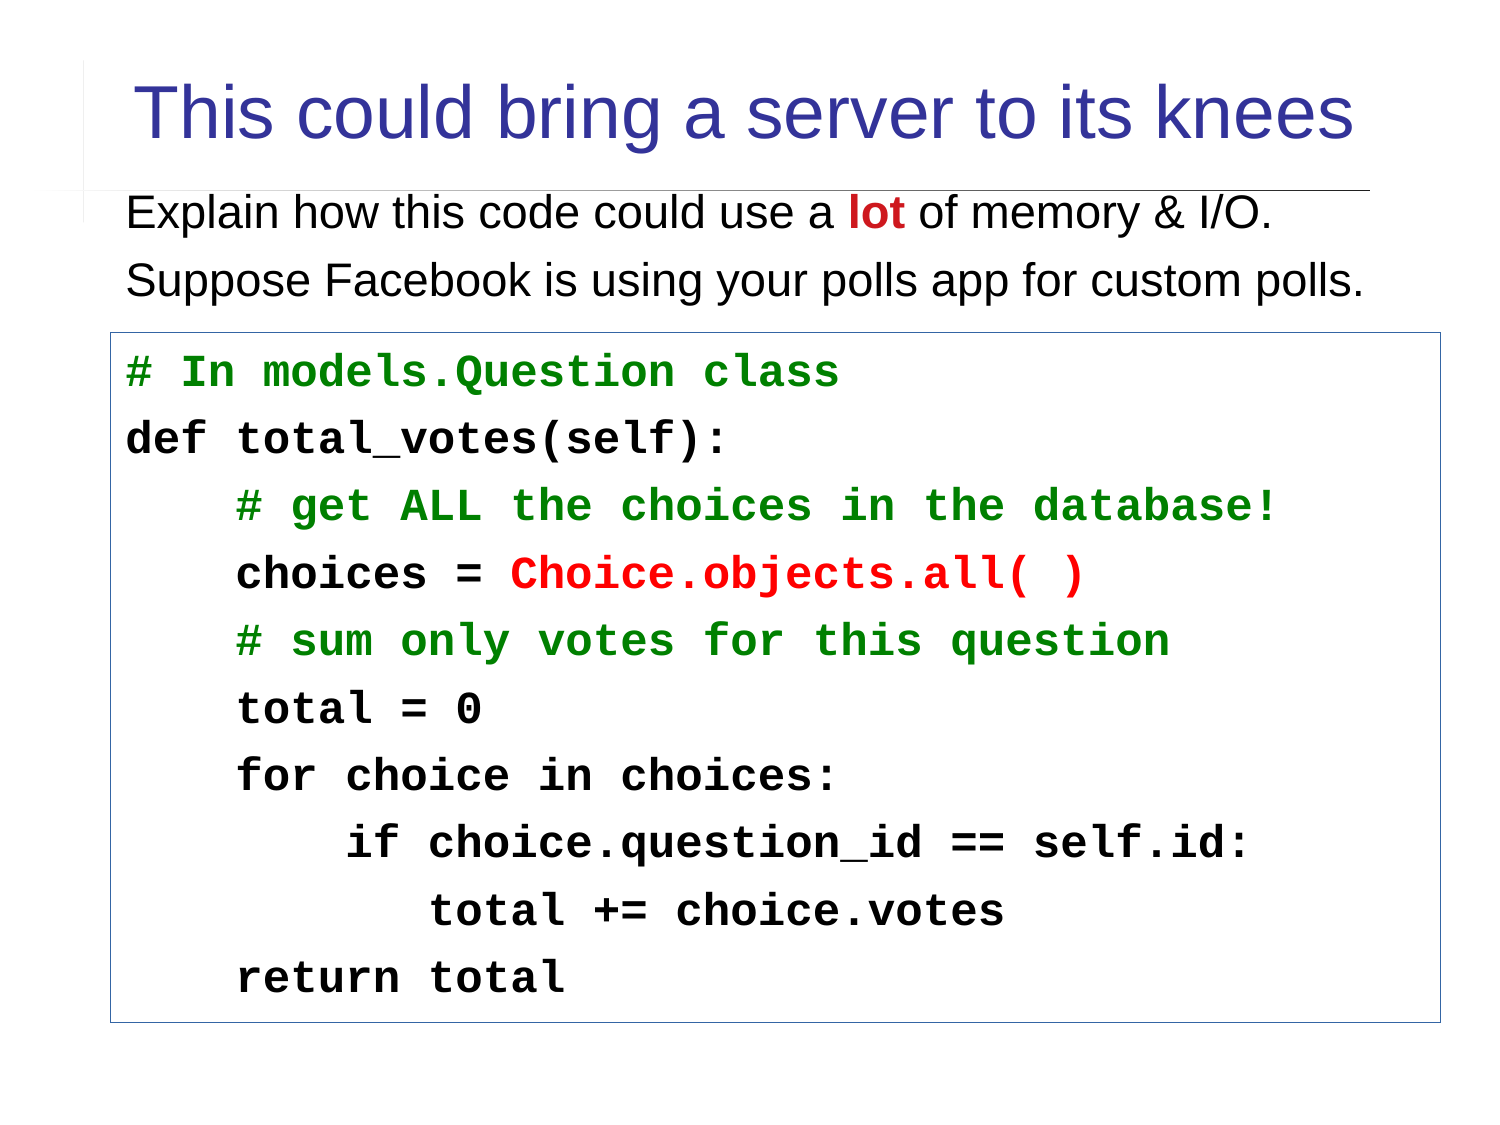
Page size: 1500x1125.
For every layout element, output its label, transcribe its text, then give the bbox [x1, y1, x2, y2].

list # In models.Question class def total_votes(self): # get ALL the choices in the database! choices = Choice.objects.all( ) # sum only votes for this question total = 0 for choice in choices: if choice.question_id == self.id: total += choice.votes return total [110, 332, 1441, 1023]
title This could bring a server to its knees [100, 42, 1389, 174]
list Explain how this code could use a lot of memory & I/O. Suppose Facebook is using your polls app for custom polls. [110, 173, 1400, 315]
